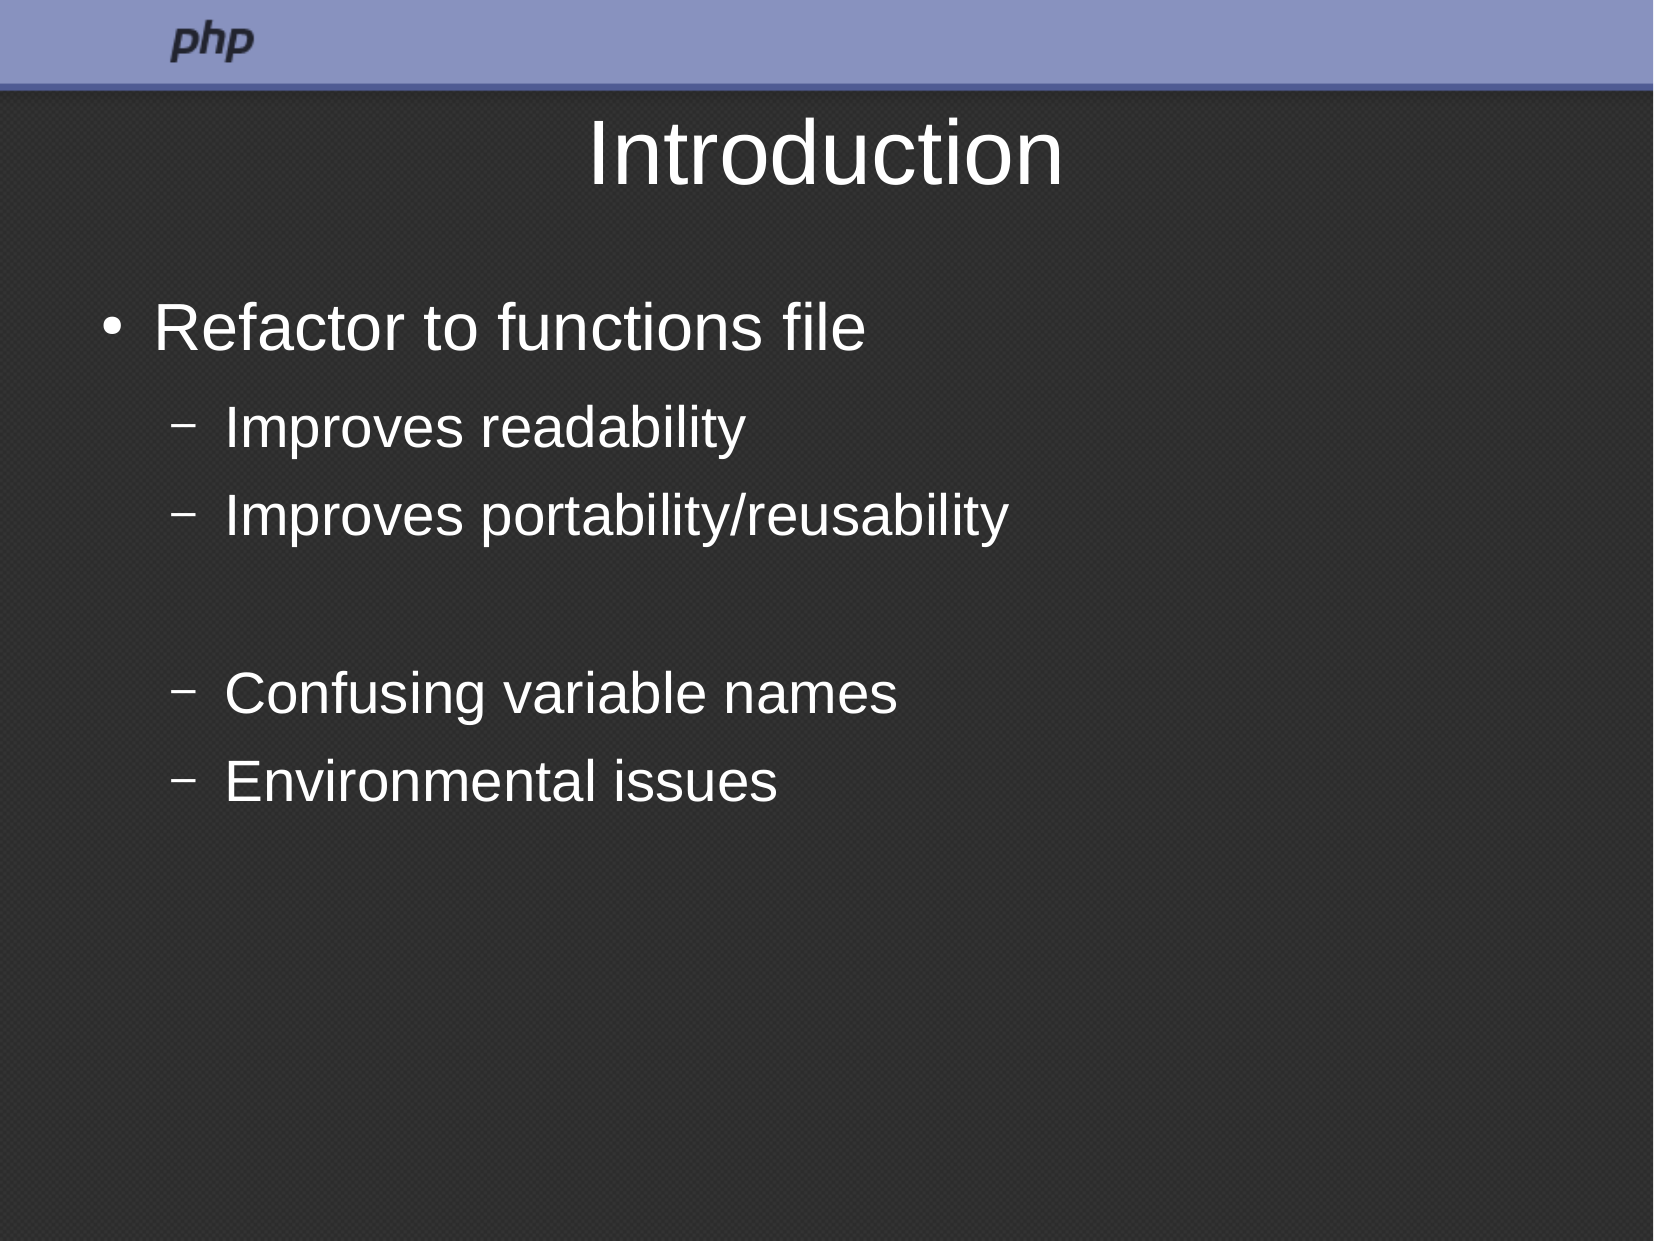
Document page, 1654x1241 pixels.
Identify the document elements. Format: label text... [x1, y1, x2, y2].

list Refactor to functions file Improves readability Improves portability/reusability Confusing variable names Environmental issues [82, 290, 1571, 1010]
picture [0, 0, 1654, 1241]
title Introduction [82, 49, 1571, 257]
